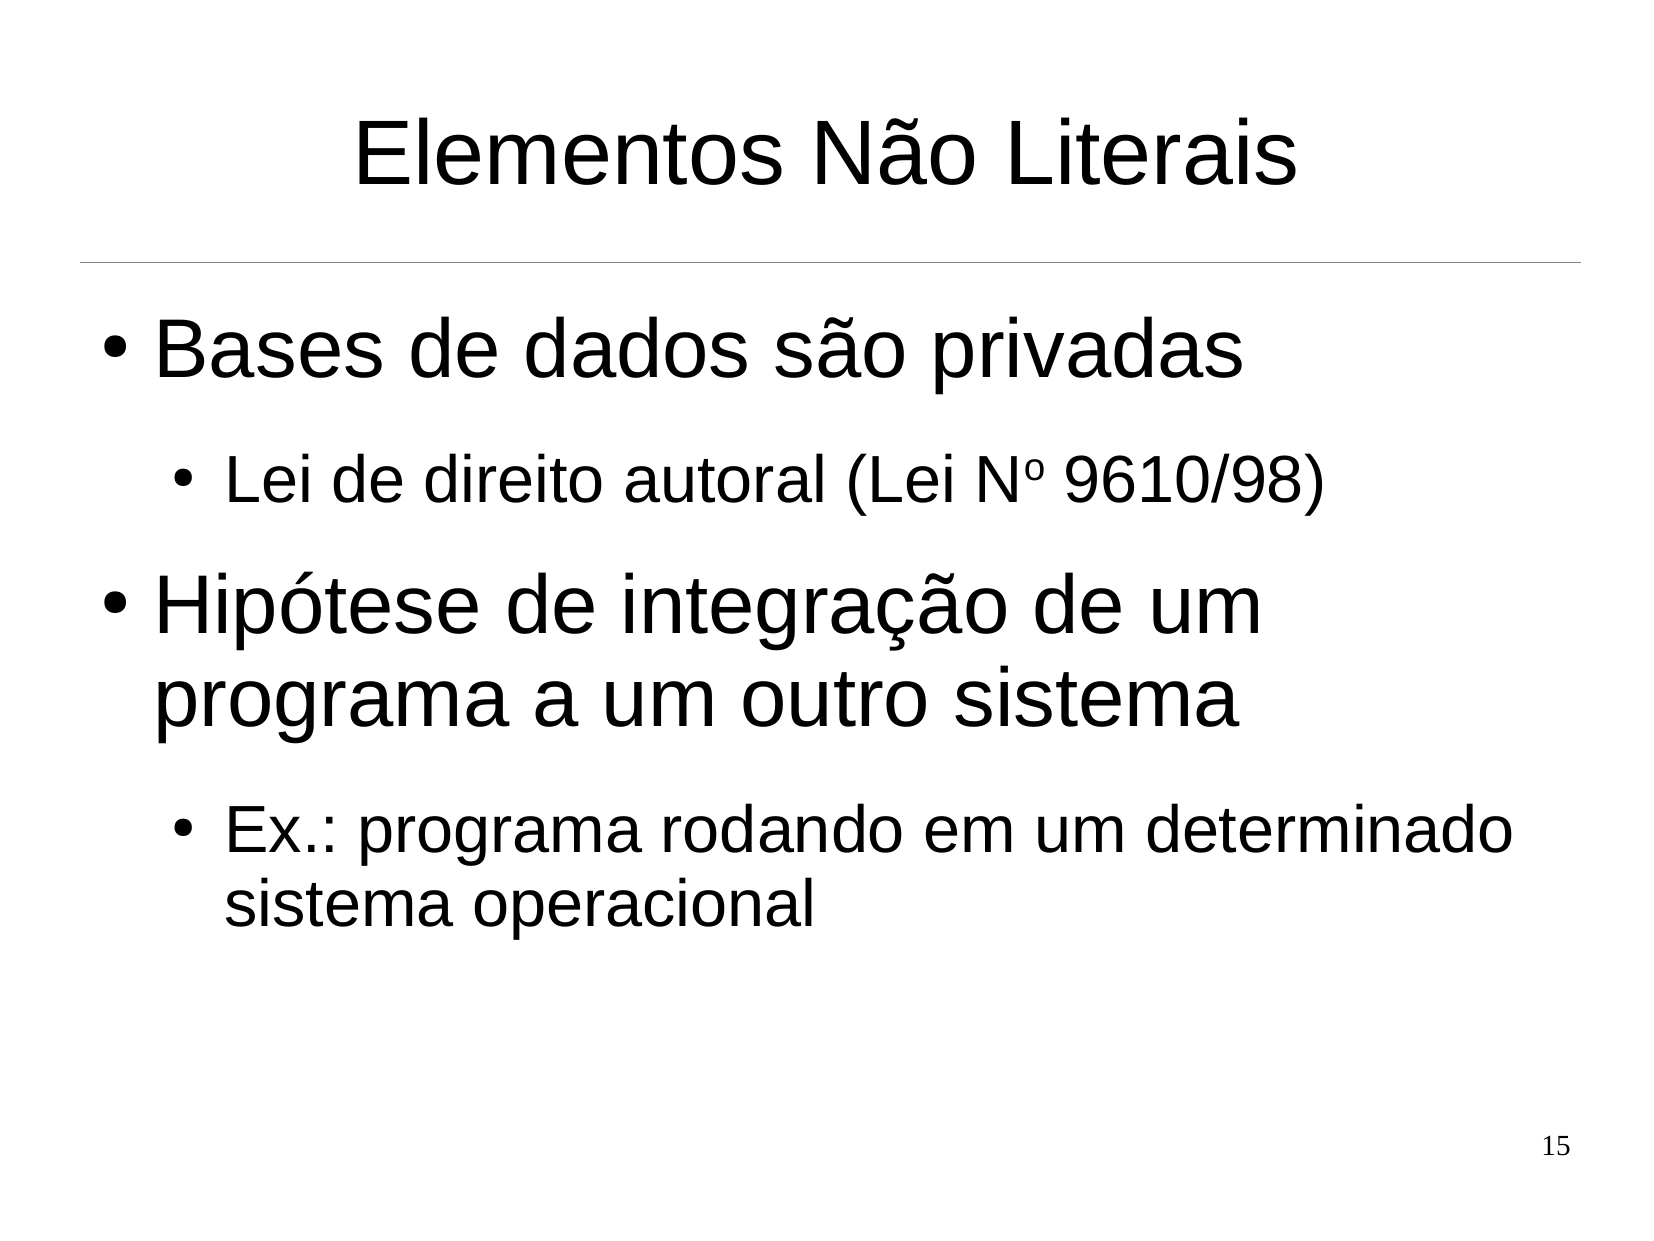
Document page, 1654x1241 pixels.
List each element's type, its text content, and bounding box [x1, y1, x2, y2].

list Bases de dados são privadas Lei de direito autoral (Lei No 9610/98) Hipótese de integração de um programa a um outro sistema Ex.: programa rodando em um determinado sistema operacional [82, 302, 1571, 1048]
title Elementos Não Literais [82, 56, 1571, 250]
